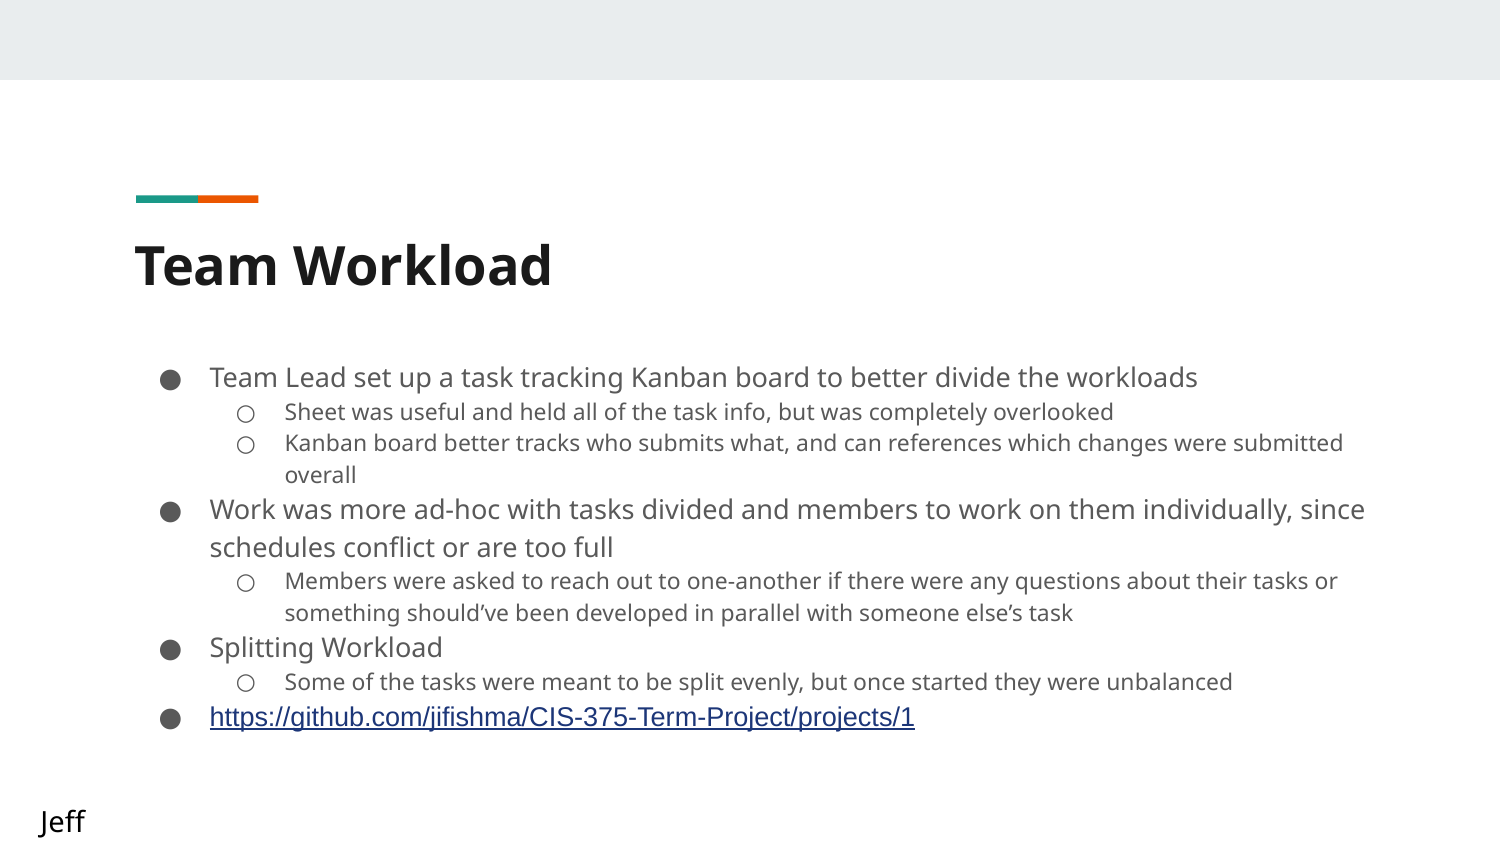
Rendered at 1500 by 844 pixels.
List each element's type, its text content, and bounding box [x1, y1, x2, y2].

title Team Workload [119, 216, 1381, 305]
text_box Jeff [25, 788, 182, 821]
list Team Lead set up a task tracking Kanban board to better divide the workloads Sheet was useful and held all of the task info, but was completely overlooked Kanban board better tracks who submits what, and can references which changes were submitted overall Work was more ad-hoc with tasks divided and members to work on them individually, since schedules conflict or are too full Members were asked to reach out to one-another if there were any questions about their tasks or something should’ve been developed in parallel with someone else’s task Splitting Workload Some of the tasks were meant to be split evenly, but once started they were unbalanced https://github.com/jifishma/CIS-375-Term-Project/projects/1 [119, 341, 1381, 712]
